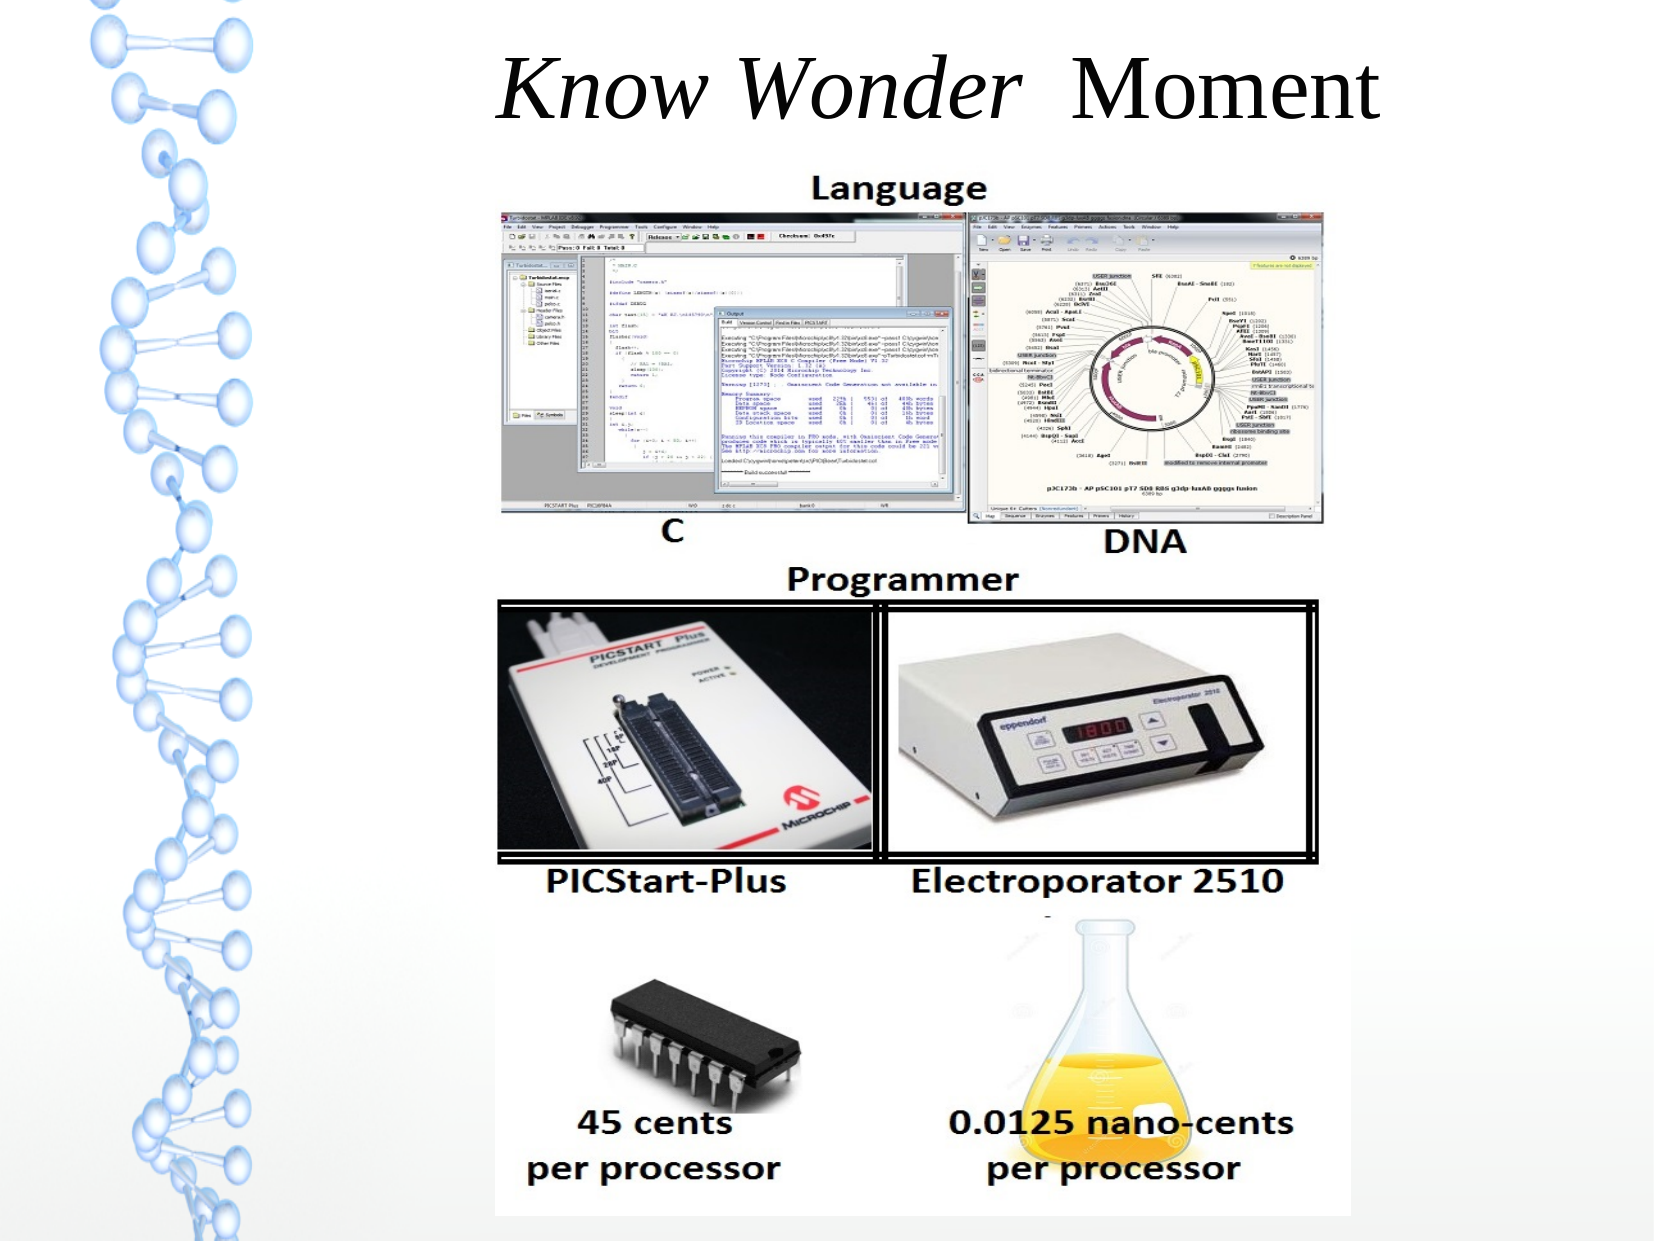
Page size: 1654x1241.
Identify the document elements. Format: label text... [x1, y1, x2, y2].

text_box Know Wonder Moment [274, 20, 1604, 151]
picture [0, 0, 1654, 1241]
